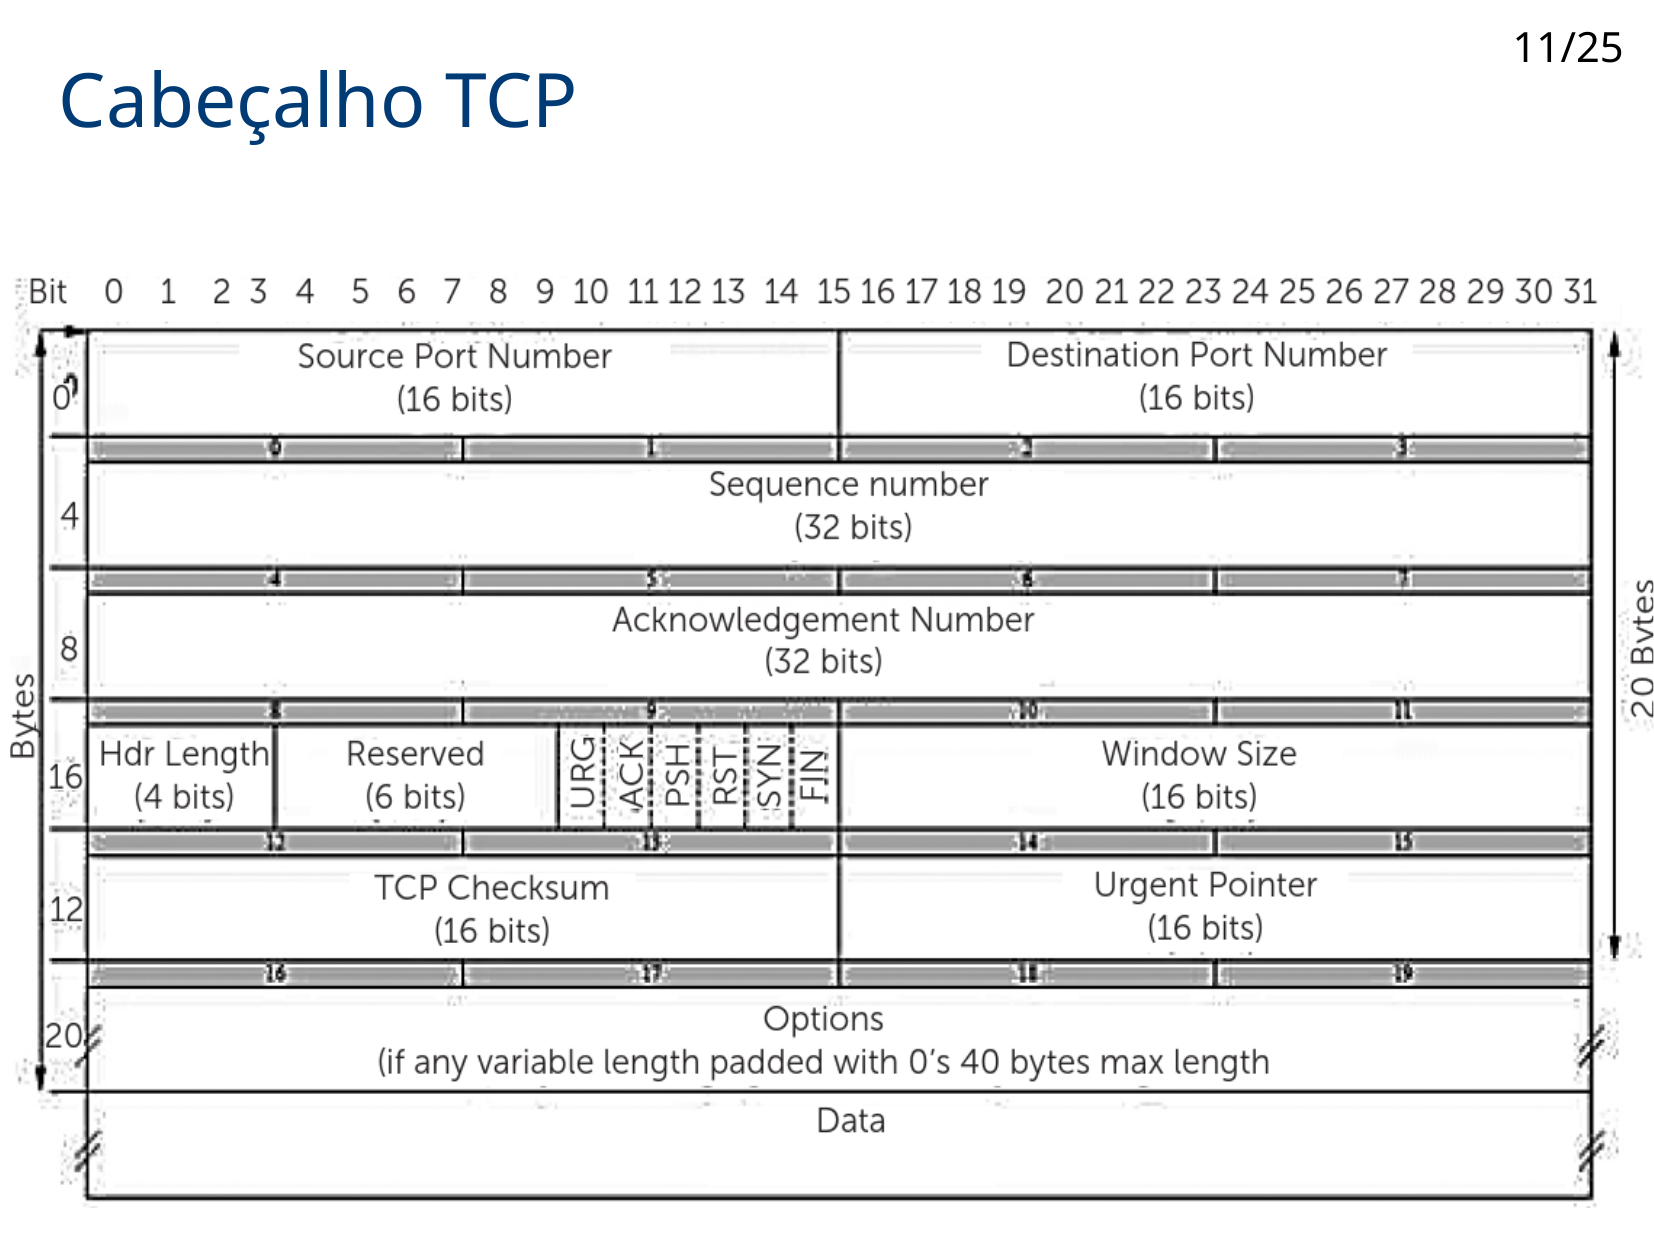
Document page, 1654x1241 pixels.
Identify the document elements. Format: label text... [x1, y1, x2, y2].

title Cabeçalho TCP [59, 47, 1625, 166]
picture [10, 265, 1654, 1208]
